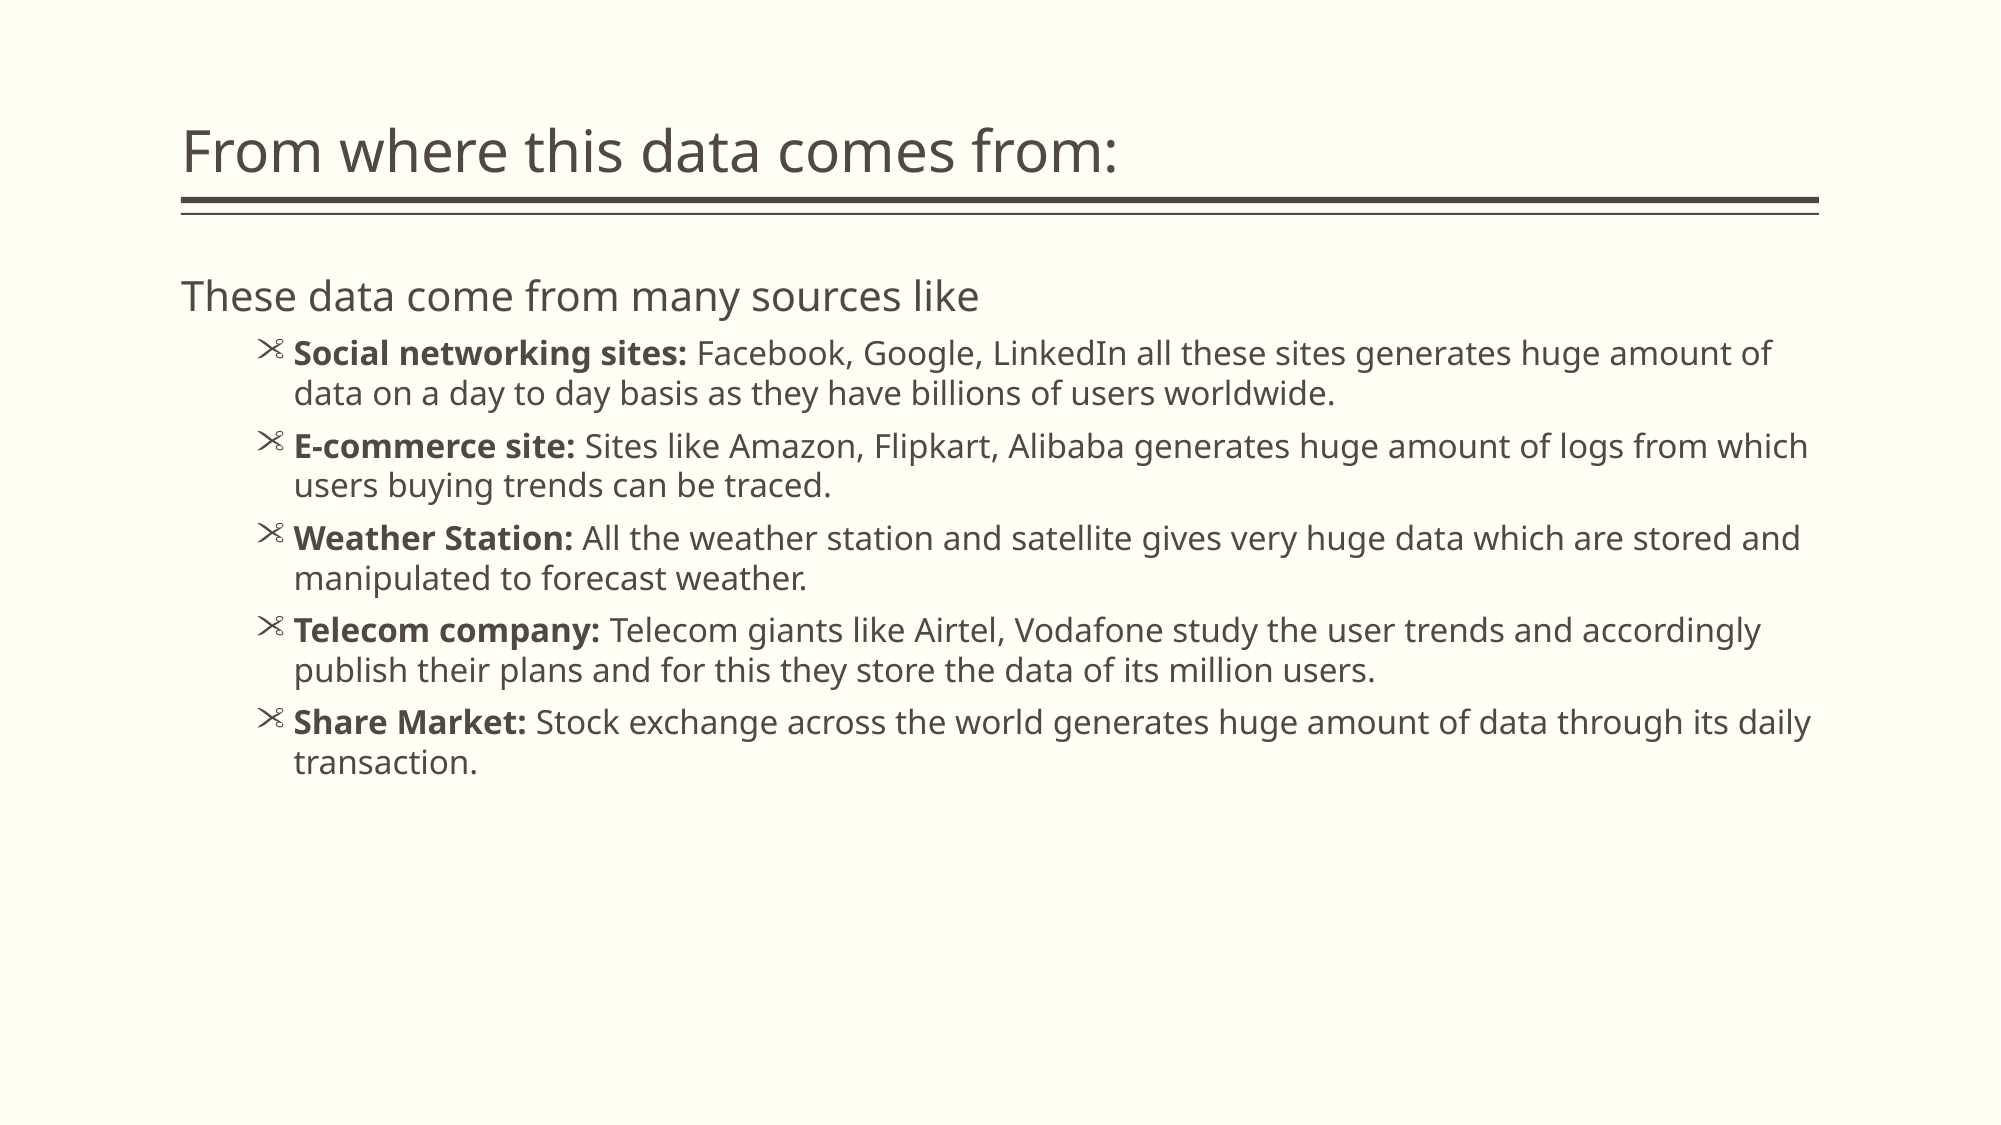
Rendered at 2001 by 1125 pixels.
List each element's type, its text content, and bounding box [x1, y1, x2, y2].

list These data come from many sources like Social networking sites: Facebook, Google, LinkedIn all these sites generates huge amount of data on a day to day basis as they have billions of users worldwide. E-commerce site: Sites like Amazon, Flipkart, Alibaba generates huge amount of logs from which users buying trends can be traced. Weather Station: All the weather station and satellite gives very huge data which are stored and manipulated to forecast weather. Telecom company: Telecom giants like Airtel, Vodafone study the user trends and accordingly publish their plans and for this they store the data of its million users. Share Market: Stock exchange across the world generates huge amount of data through its daily transaction. [181, 262, 1819, 1013]
title From where this data comes from: [181, 12, 1819, 193]
